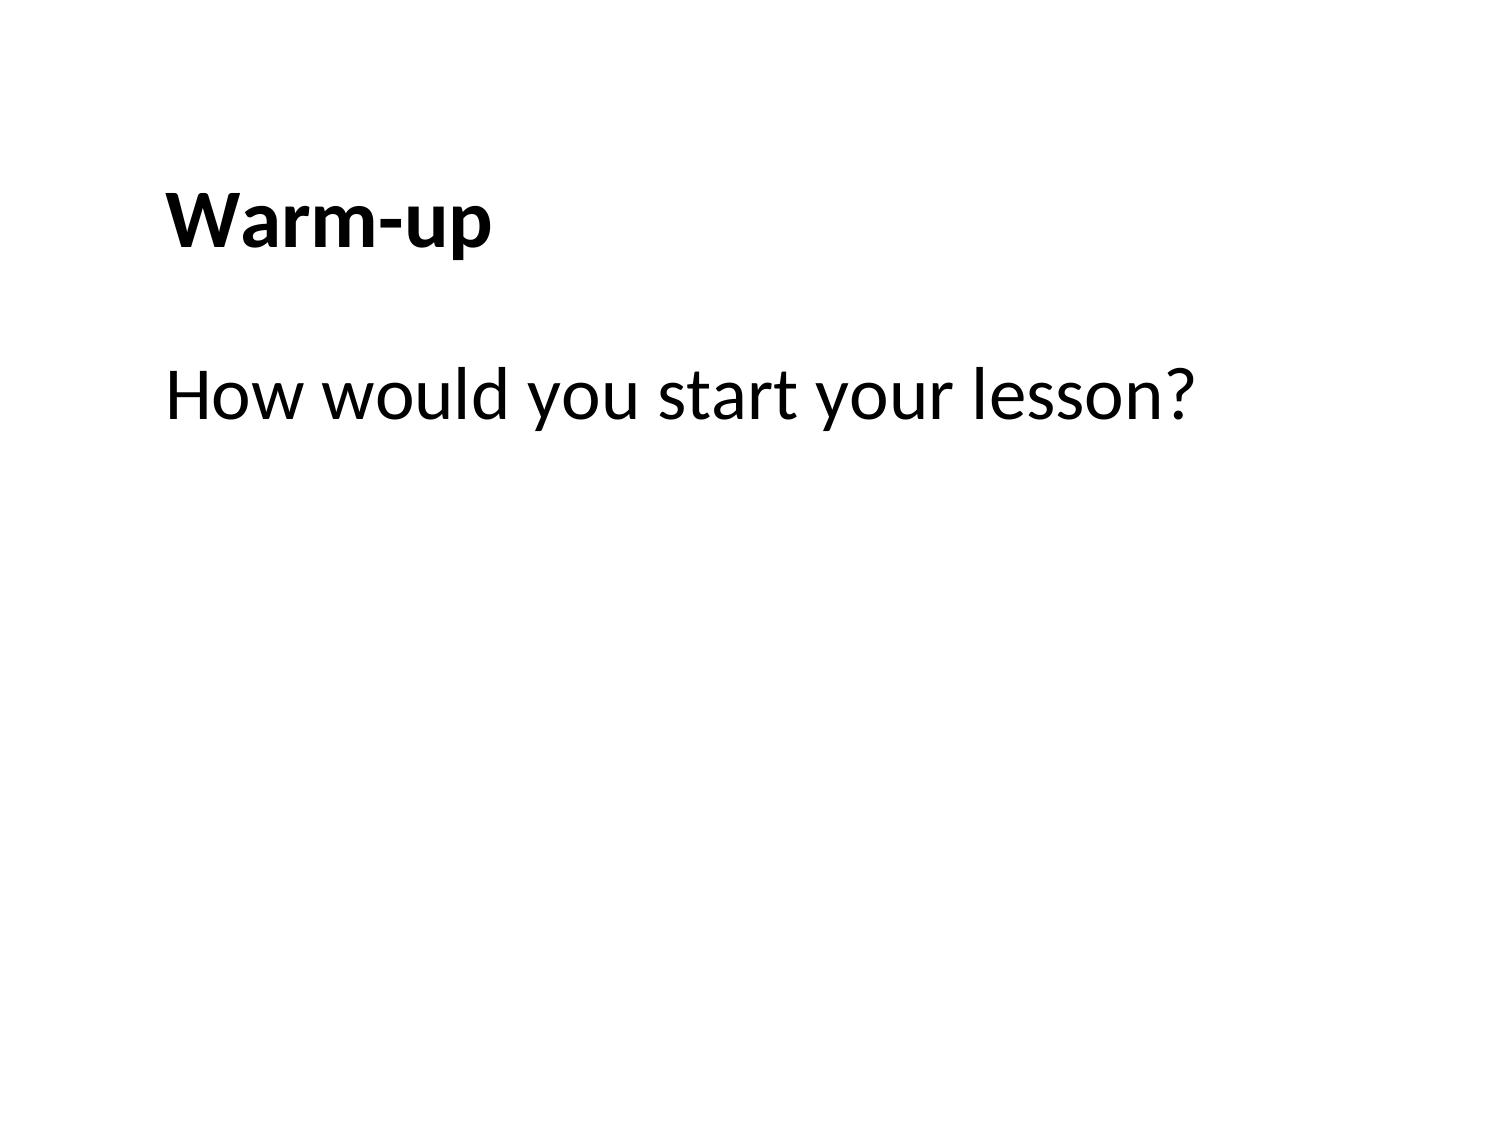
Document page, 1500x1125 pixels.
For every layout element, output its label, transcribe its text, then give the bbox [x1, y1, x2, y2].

text_box How would you start your lesson? [150, 314, 1306, 871]
text_box Warm-up [149, 166, 1427, 262]
